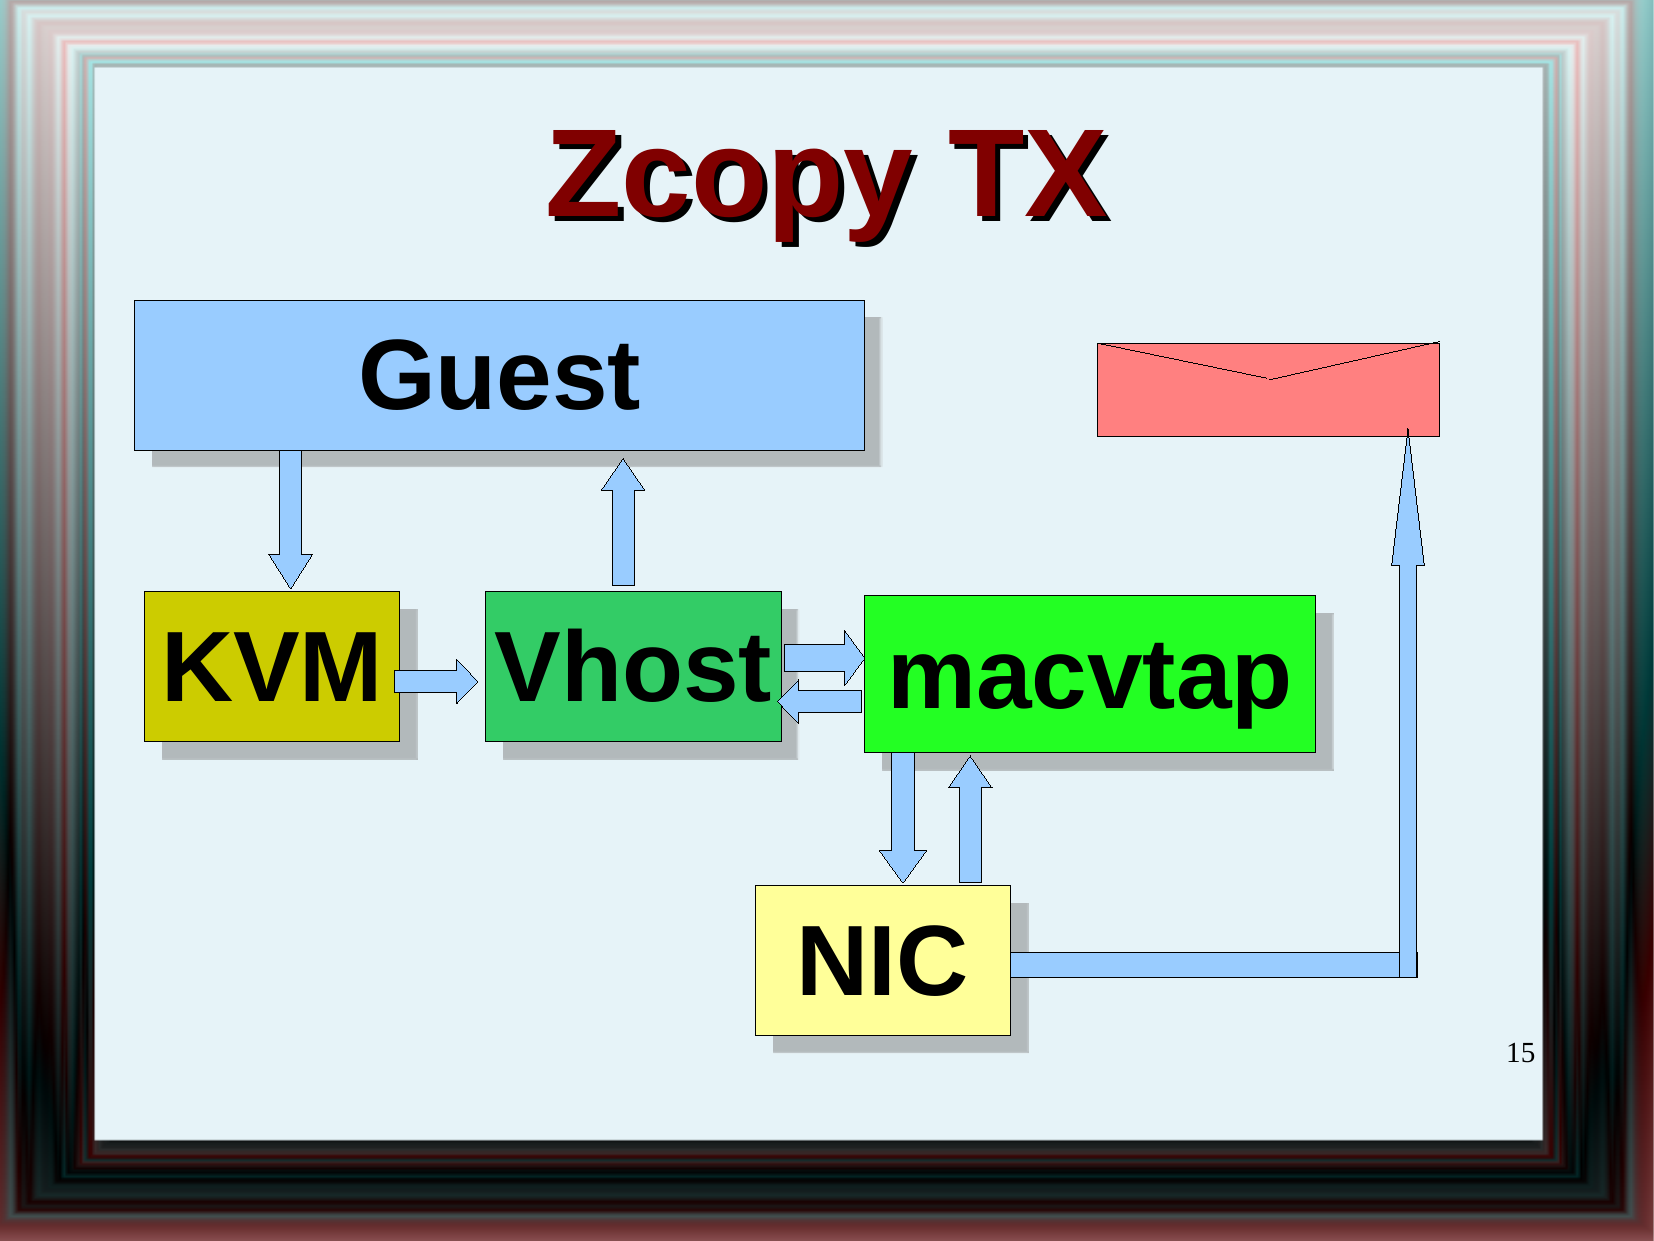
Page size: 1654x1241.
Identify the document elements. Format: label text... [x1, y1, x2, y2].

text_box [777, 679, 862, 724]
text_box [394, 659, 478, 704]
text_box [948, 755, 993, 883]
text_box NIC [755, 885, 1011, 1036]
text_box KVM [144, 591, 400, 742]
text_box Guest [134, 300, 865, 451]
text_box Vhost [485, 591, 782, 742]
picture [0, 0, 1654, 1241]
text_box [601, 458, 645, 586]
text_box macvtap [864, 595, 1316, 753]
text_box [879, 752, 927, 883]
text_box [268, 450, 313, 589]
title Zcopy TX [118, 102, 1536, 243]
text_box [1010, 343, 1440, 978]
text_box [784, 630, 865, 686]
